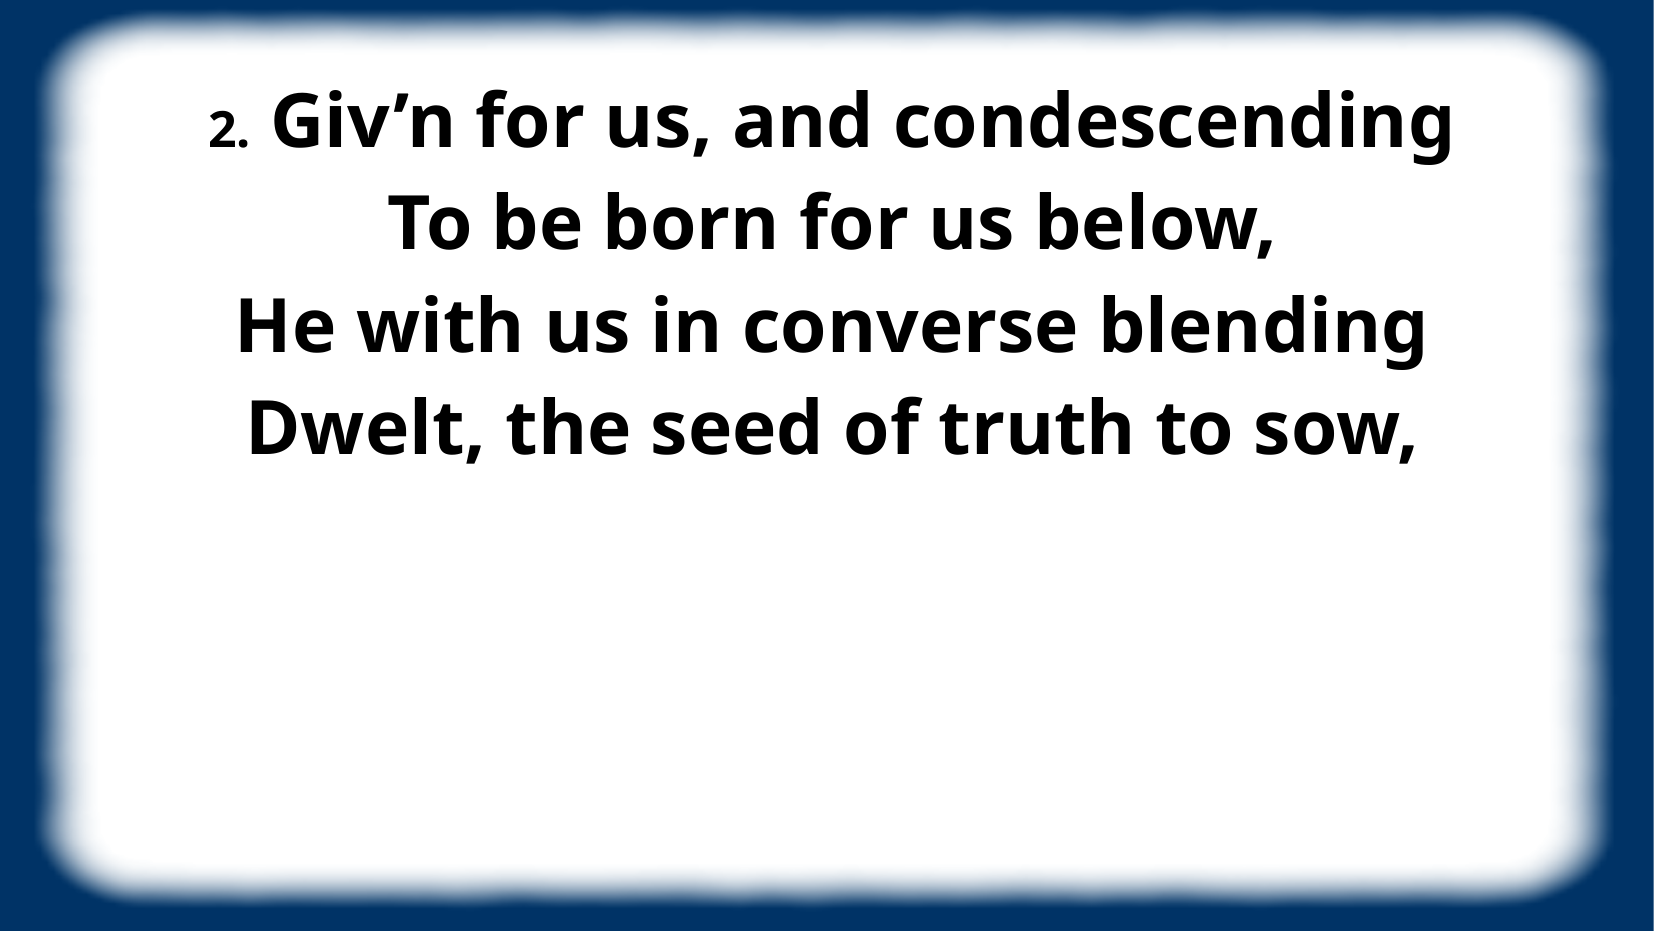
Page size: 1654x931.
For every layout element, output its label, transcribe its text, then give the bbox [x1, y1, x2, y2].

picture [0, 0, 1654, 931]
text_box 2. Giv’n for us, and condescending To be born for us below, He with us in converse blending Dwelt, the seed of truth to sow, [105, 60, 1561, 496]
